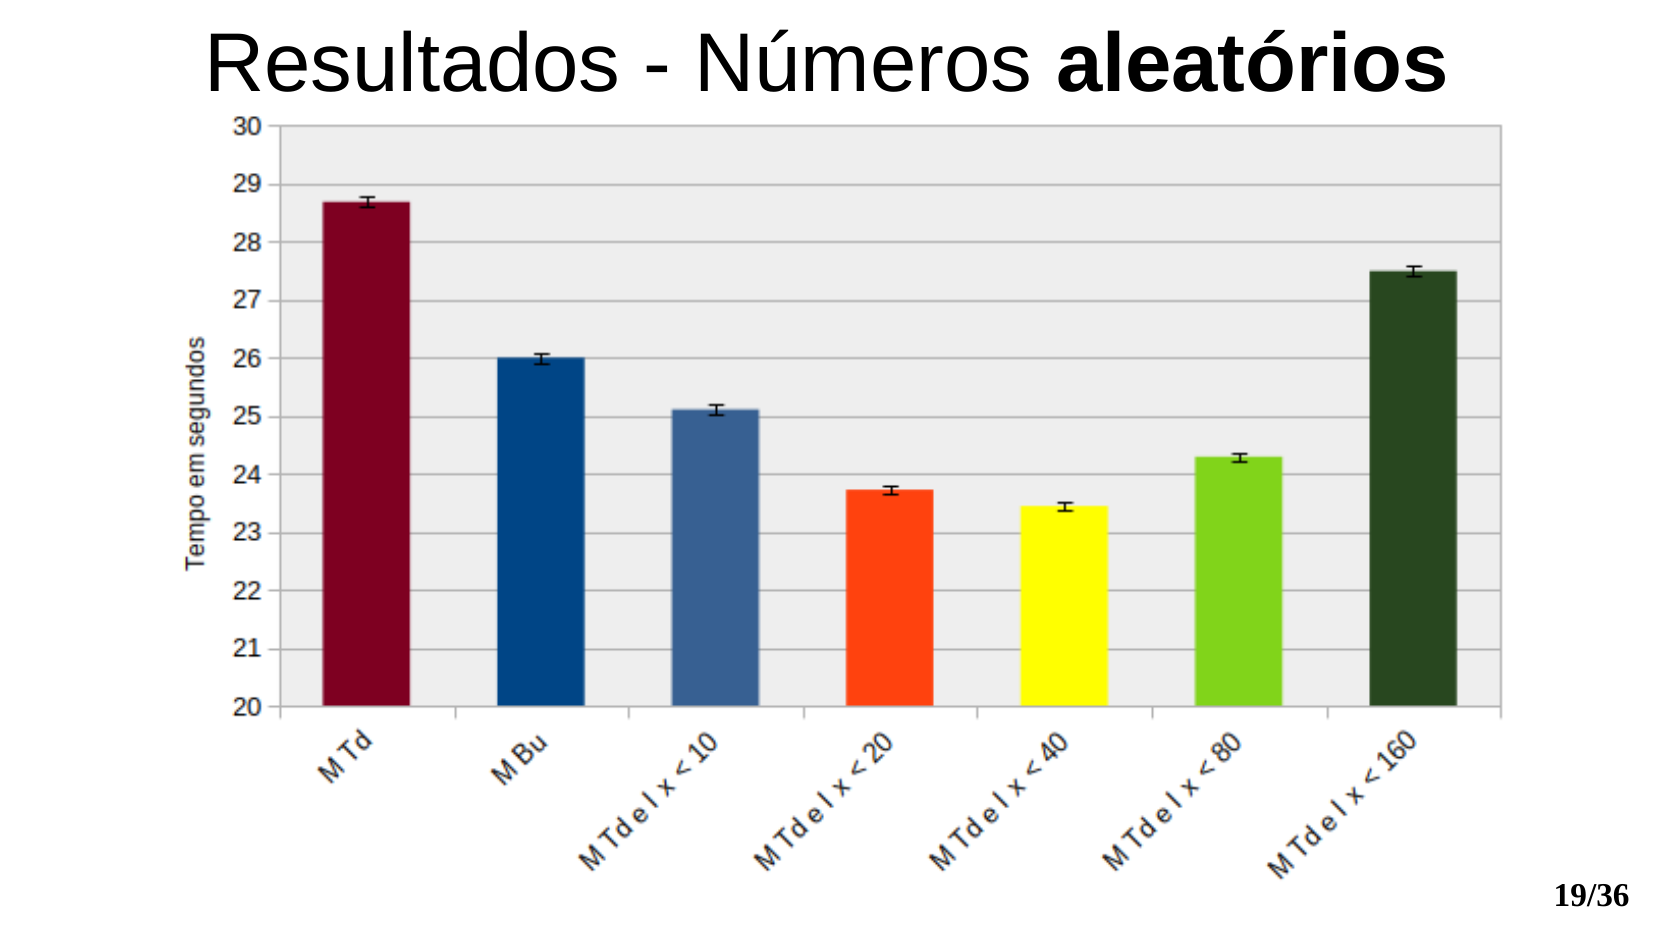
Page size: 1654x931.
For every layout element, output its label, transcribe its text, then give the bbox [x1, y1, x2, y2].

picture [125, 110, 1529, 918]
title Resultados - Números aleatórios [82, 16, 1571, 110]
